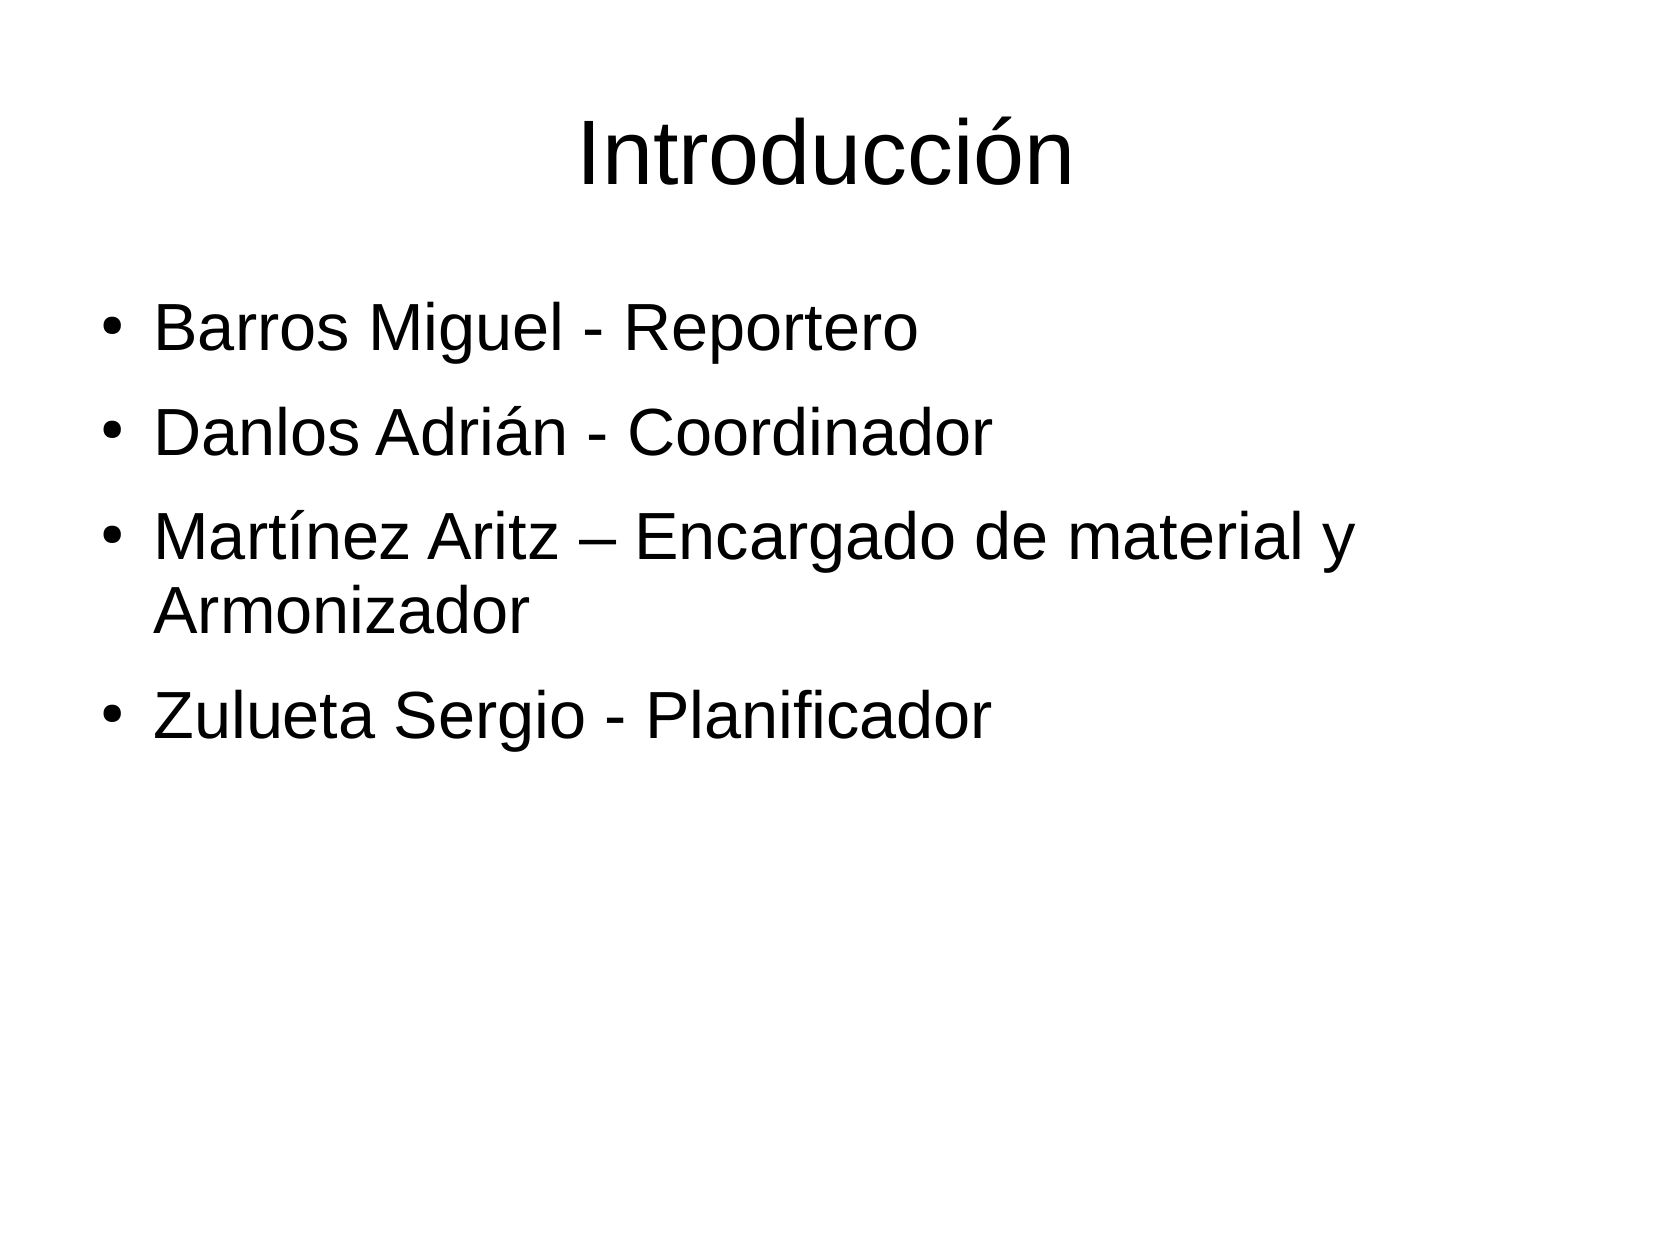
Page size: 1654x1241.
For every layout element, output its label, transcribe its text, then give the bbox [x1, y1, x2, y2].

title Introducción [82, 49, 1571, 257]
list Barros Miguel - Reportero Danlos Adrián - Coordinador Martínez Aritz – Encargado de material y Armonizador Zulueta Sergio - Planificador [82, 290, 1571, 1109]
